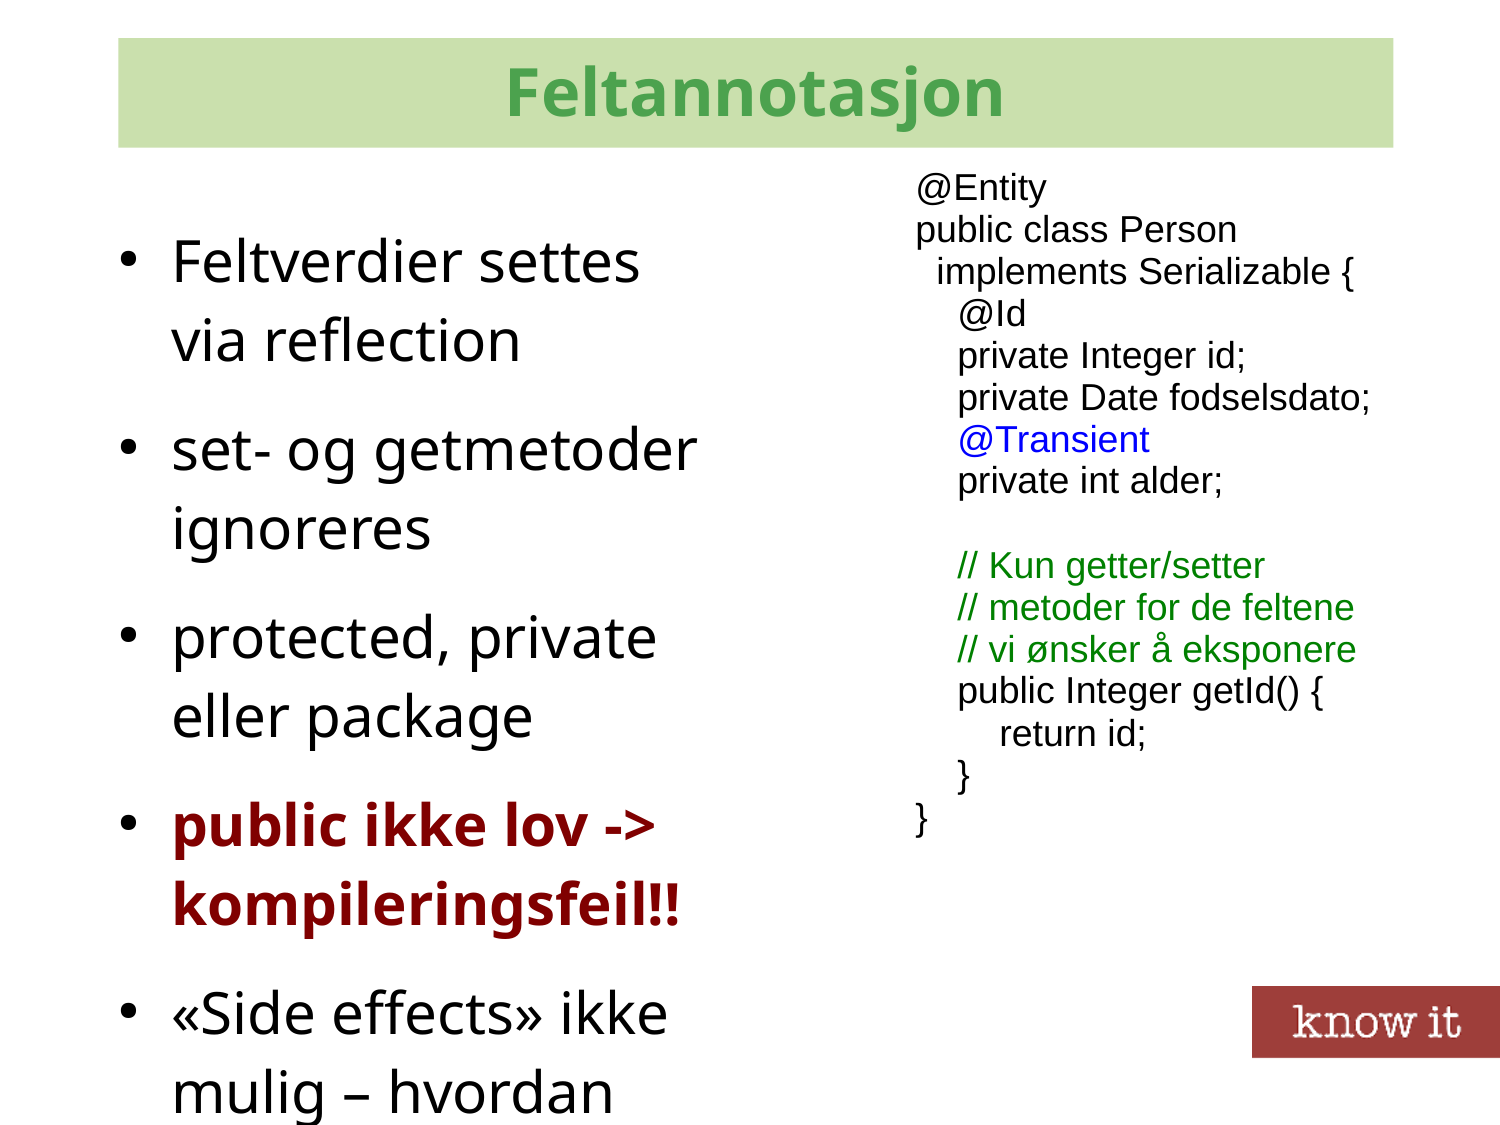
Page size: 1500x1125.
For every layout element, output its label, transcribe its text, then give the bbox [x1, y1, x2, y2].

text_box @Entity public class Person implements Serializable { @Id private Integer id; private Date fodselsdato; @Transient private int alder; // Kun getter/setter // metoder for de feltene // vi ønsker å eksponere public Integer getId() { return id; } } [915, 166, 1418, 838]
text_box Feltannotasjon [118, 38, 1394, 148]
picture [1252, 986, 1500, 1058]
list Feltverdier settes via reflection set- og getmetoder ignoreres protected, private eller package public ikke lov -> kompileringsfeil!! «Side effects» ikke mulig – hvordan regne ut alder? [100, 220, 733, 1063]
